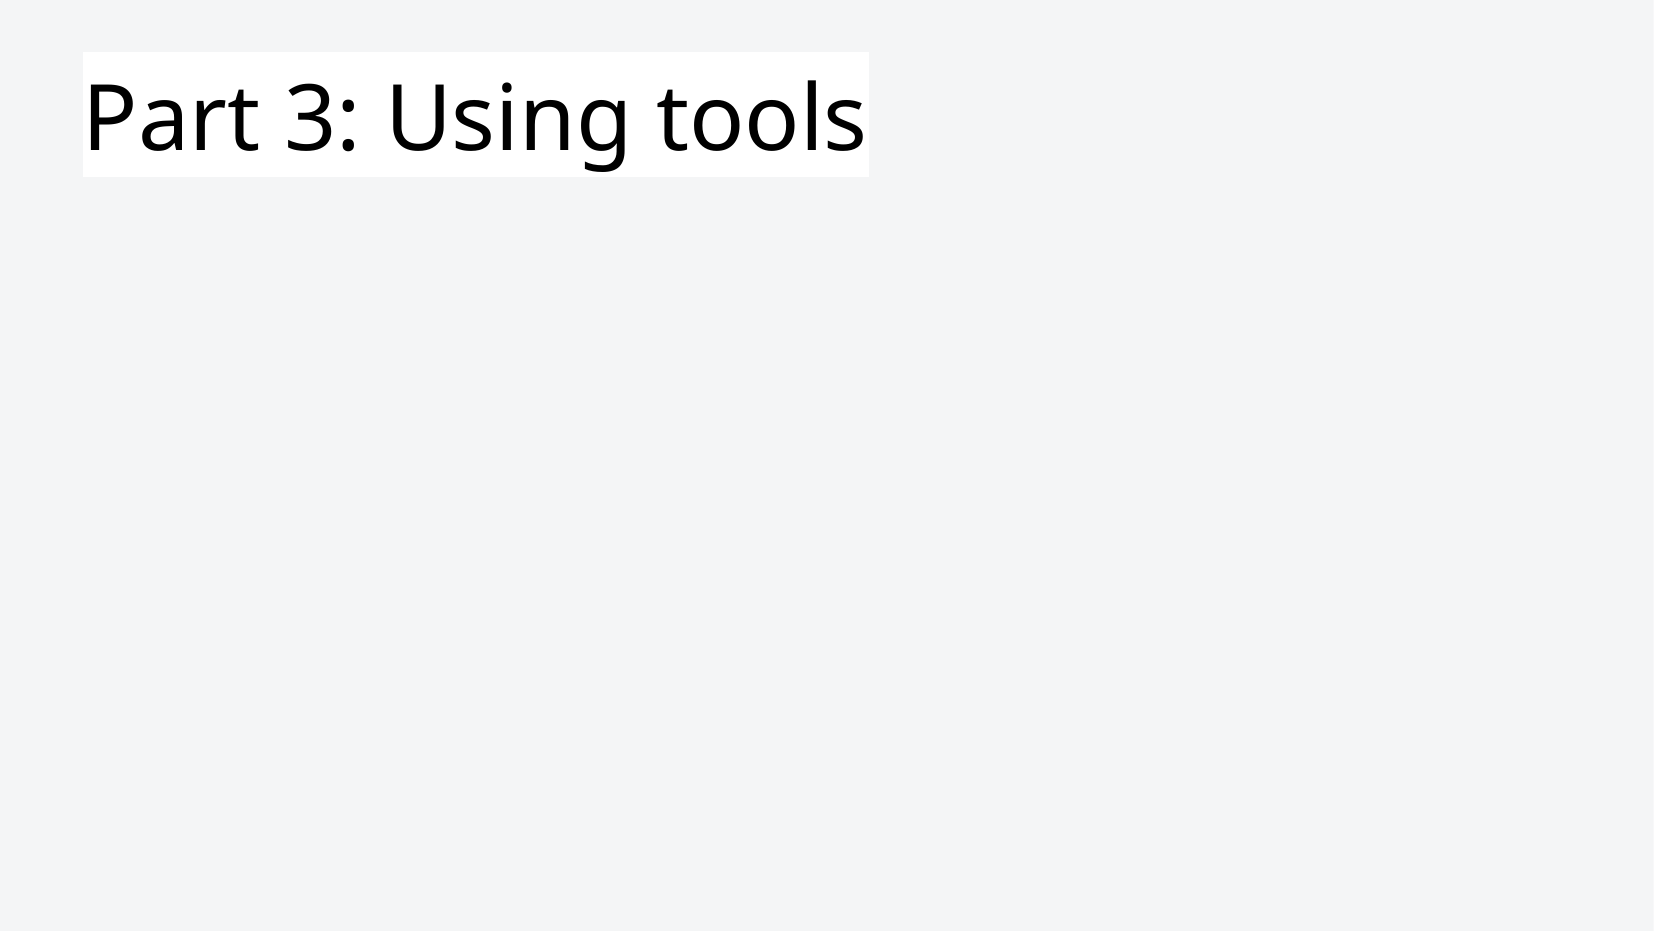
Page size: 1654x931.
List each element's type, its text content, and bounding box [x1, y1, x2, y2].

title Part 3: Using tools [82, 37, 1571, 193]
